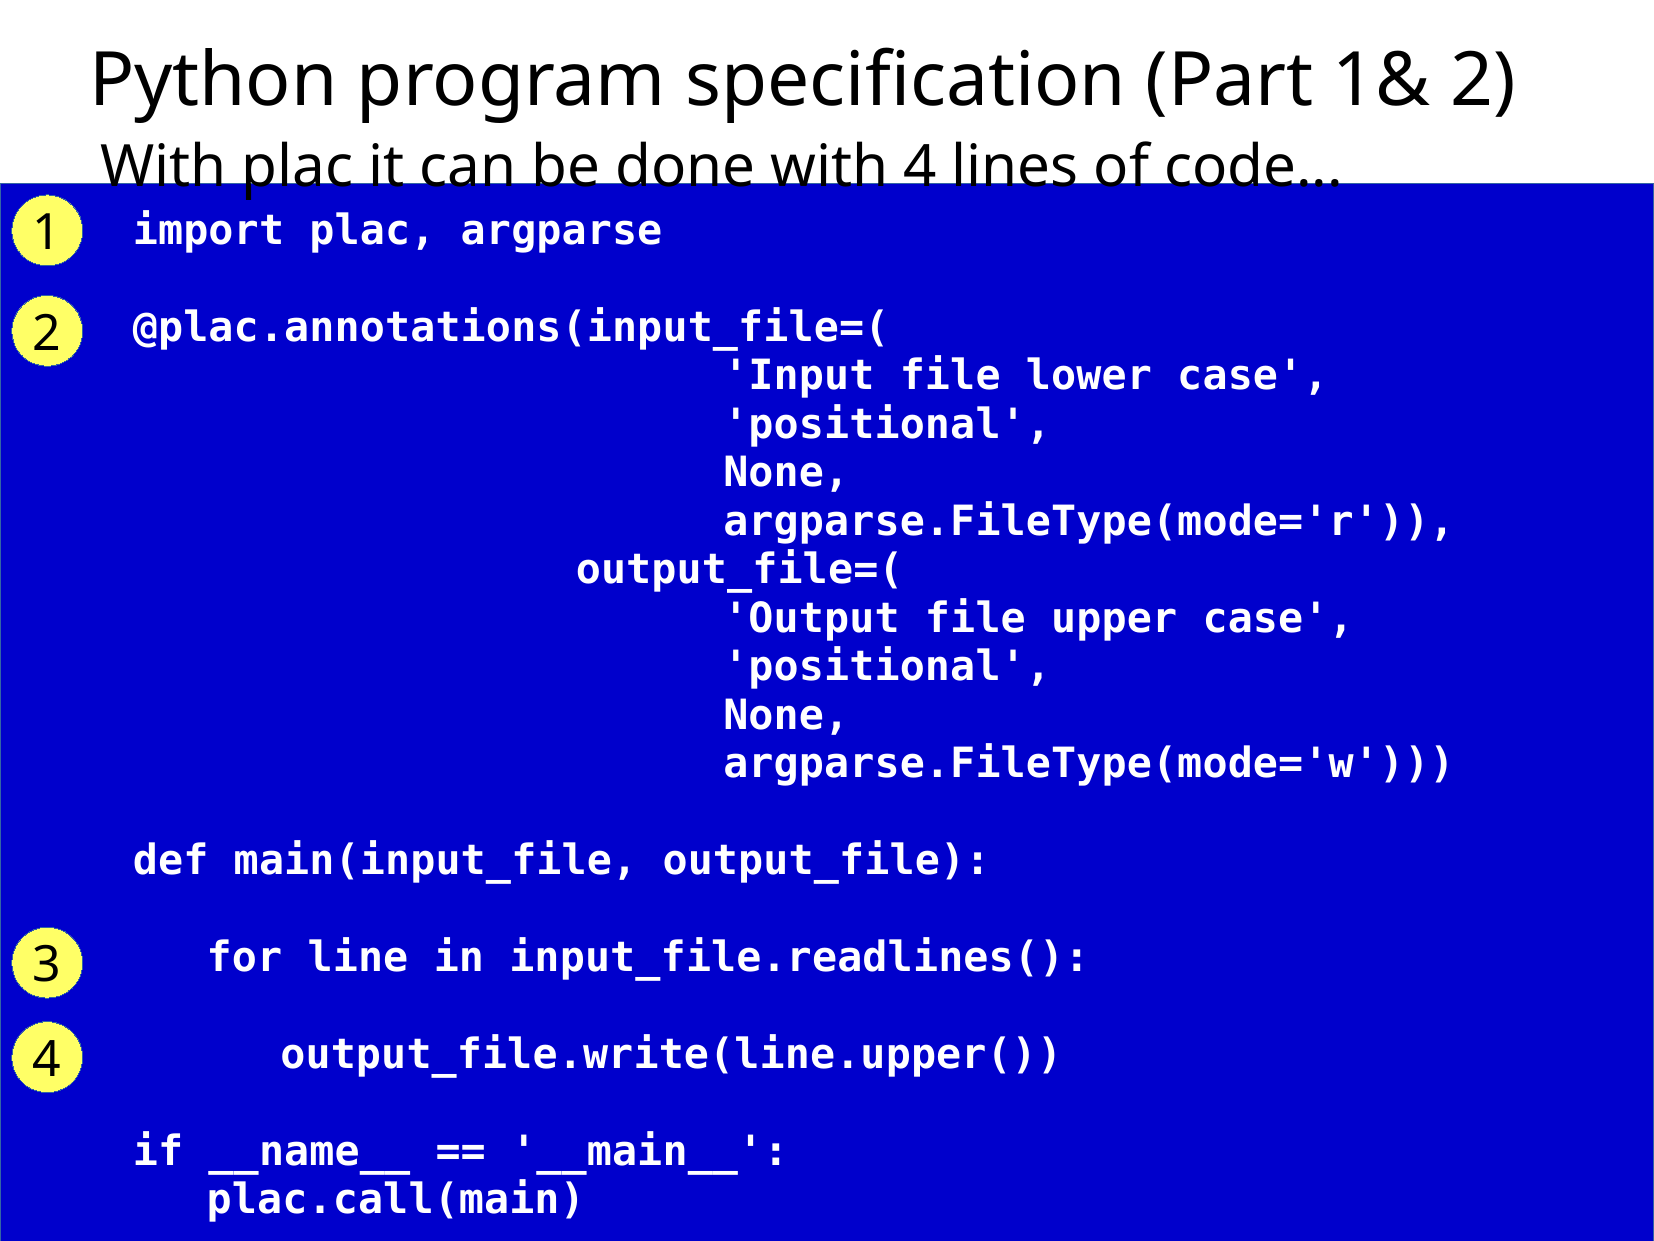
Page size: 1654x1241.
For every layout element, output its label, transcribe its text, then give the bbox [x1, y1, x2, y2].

title Python program specification (Part 1& 2) [59, 35, 1548, 118]
text_box 4 [11, 1021, 83, 1093]
text_box 2 [11, 295, 83, 367]
text_box import plac, argparse @plac.annotations(input_file=( 'Input file lower case', 'positional', None, argparse.FileType(mode='r')), output_file=( 'Output file upper case', 'positional', None, argparse.FileType(mode='w'))) def main(input_file, output_file): for line in input_file.readlines(): output_file.write(line.upper()) if __name__ == '__main__': plac.call(main) [0, 183, 1654, 1241]
text_box 3 [11, 927, 83, 999]
text_box 1 [11, 194, 83, 266]
subtitle With plac it can be done with 4 lines of code... [29, 124, 1625, 201]
